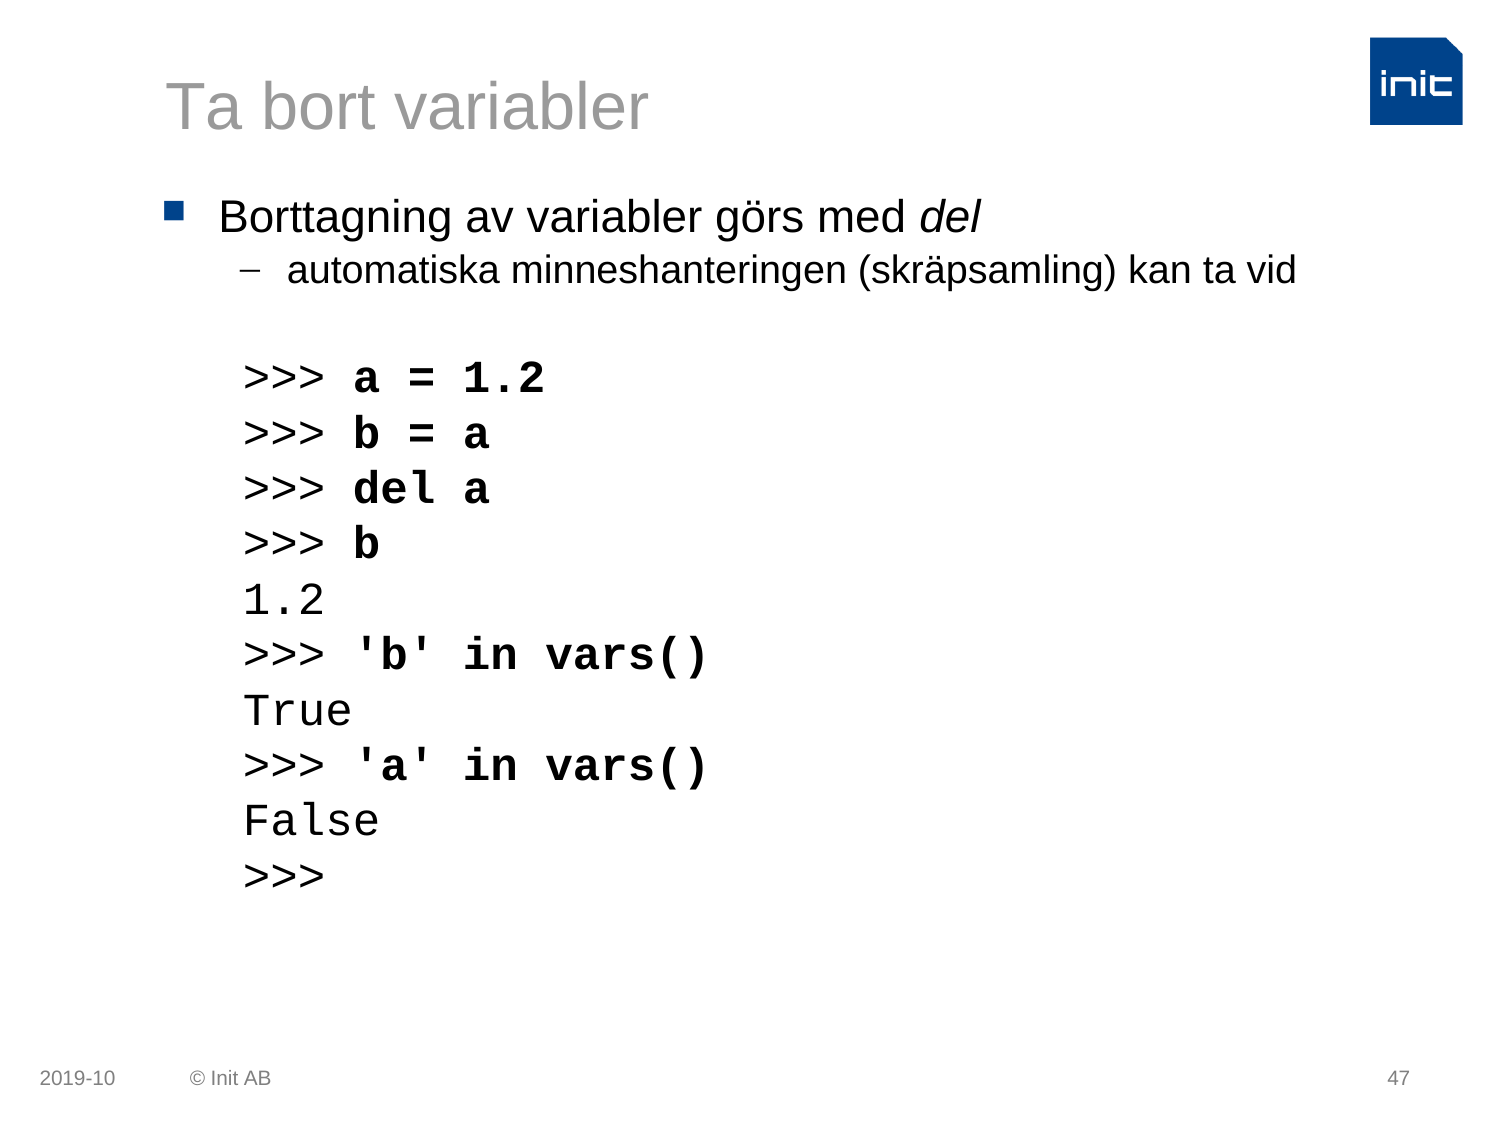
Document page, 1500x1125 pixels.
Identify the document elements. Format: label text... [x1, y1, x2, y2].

text_box Borttagning av variabler görs med del automatiska minneshanteringen (skräpsamling) kan ta vid >>> a = 1.2 >>> b = a >>> del a >>> b 1.2 >>> 'b' in vars() True >>> 'a' in vars() False >>> [150, 189, 1351, 1046]
text_box © Init AB [174, 1037, 1326, 1098]
text_box Ta bort variabler [150, 0, 1351, 151]
text_box 2019-10 [24, 1037, 151, 1098]
picture [1370, 37, 1463, 125]
text_box <nummer> [1350, 1037, 1426, 1098]
